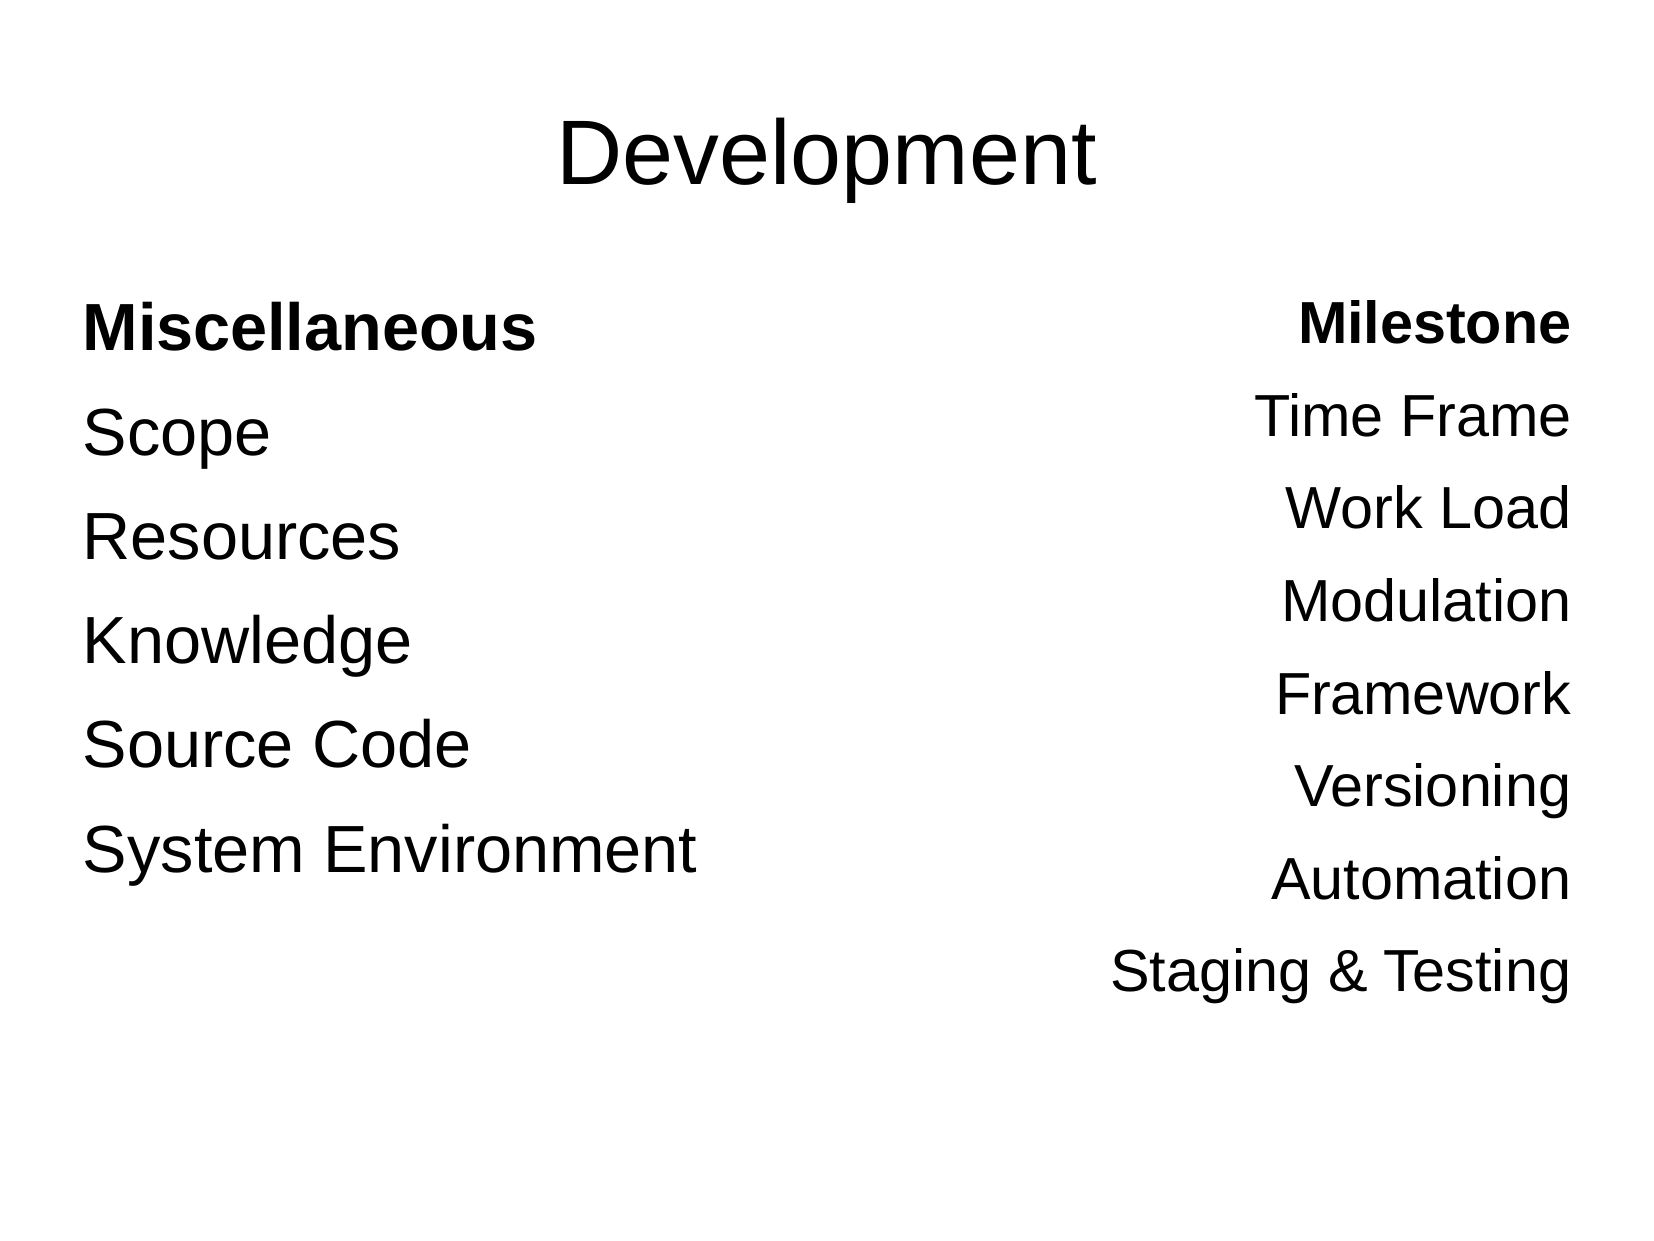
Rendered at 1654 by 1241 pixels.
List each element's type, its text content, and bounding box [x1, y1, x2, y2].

list Milestone Time Frame Work Load Modulation Framework Versioning Automation Staging & Testing [845, 290, 1572, 1010]
list Miscellaneous Scope Resources Knowledge Source Code System Environment [82, 290, 809, 1010]
title Development [82, 49, 1571, 257]
